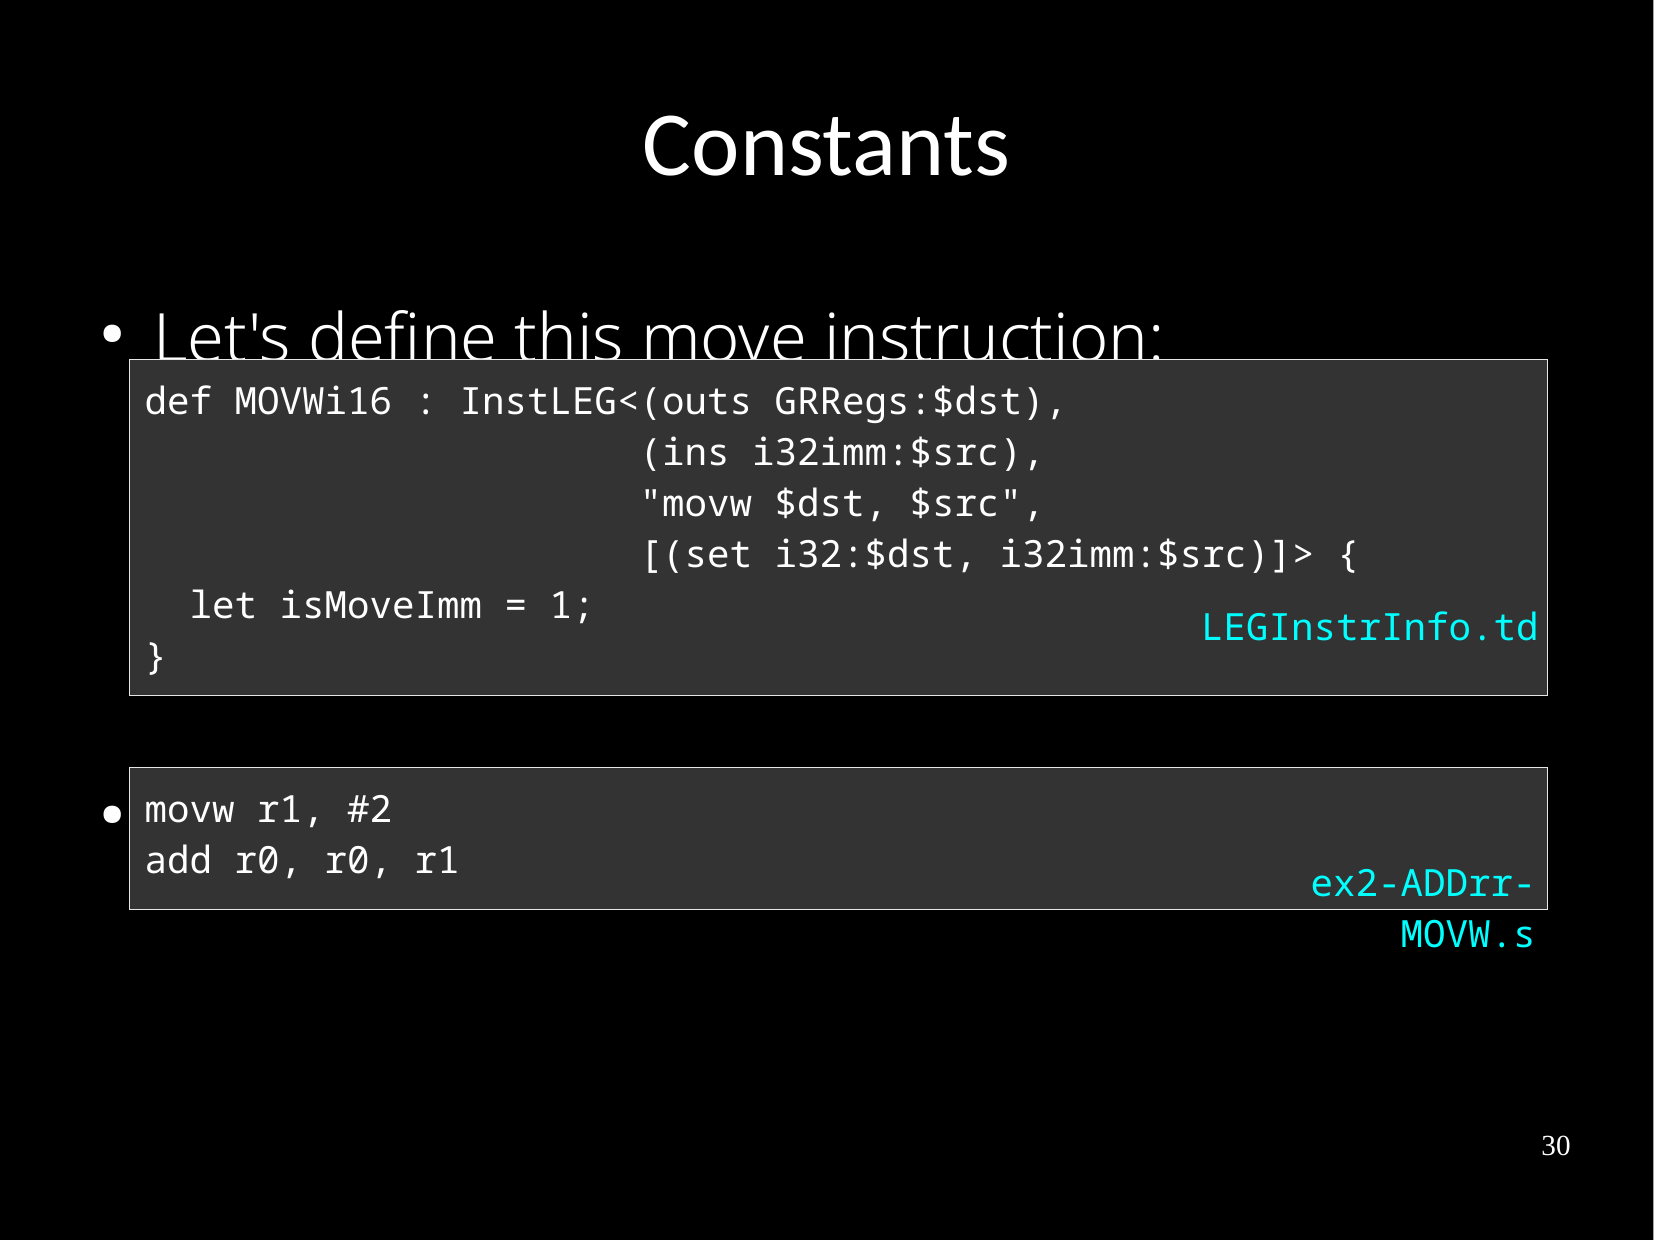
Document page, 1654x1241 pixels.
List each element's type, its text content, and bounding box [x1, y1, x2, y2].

list Let's define this move instruction: The previous example translates to: [82, 290, 1571, 1010]
title Constants [82, 49, 1571, 257]
text_box def MOVWi16 : InstLEG<(outs GRRegs:$dst), (ins i32imm:$src), "movw $dst, $src", [(set i32:$dst, i32imm:$src)]> { let isMoveImm = 1; } [129, 359, 1548, 654]
text_box LEGInstrInfo.td [983, 600, 1551, 645]
text_box ex2-ADDrr-MOVW.s [1181, 856, 1548, 901]
text_box movw r1, #2 add r0, r0, r1 [129, 767, 1548, 910]
